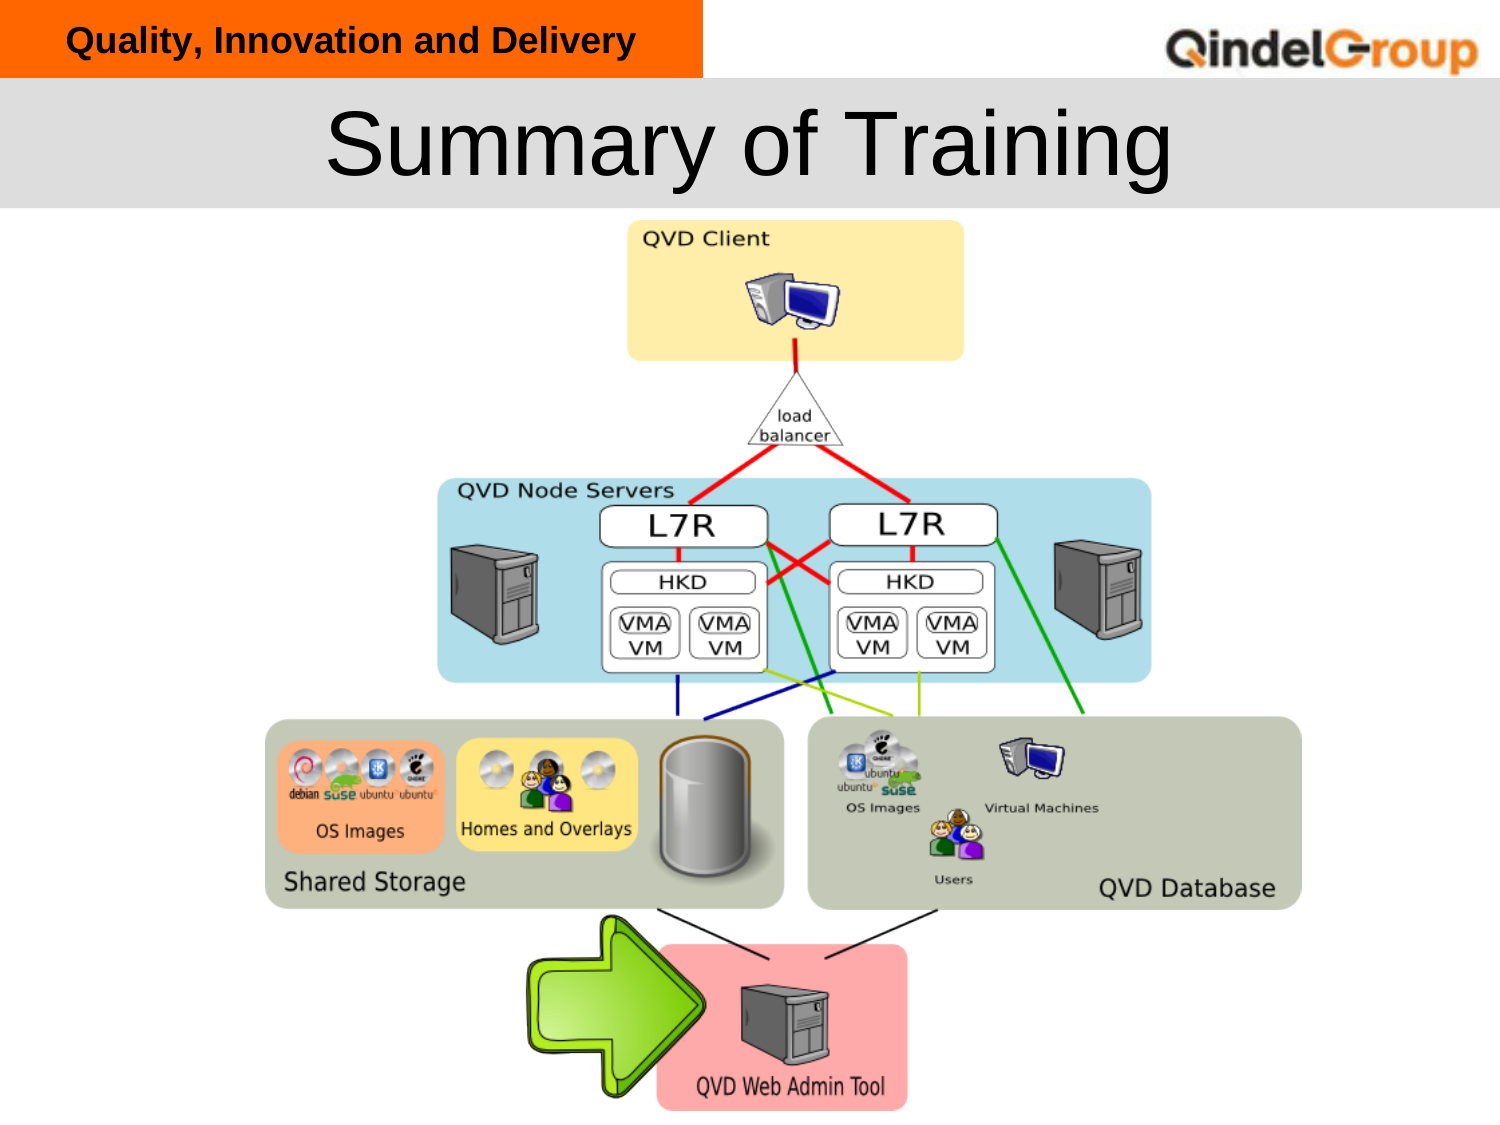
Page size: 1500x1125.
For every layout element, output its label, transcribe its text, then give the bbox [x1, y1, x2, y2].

title Summary of Training [75, 45, 1426, 233]
picture [265, 220, 1302, 1111]
picture [1163, 23, 1481, 78]
